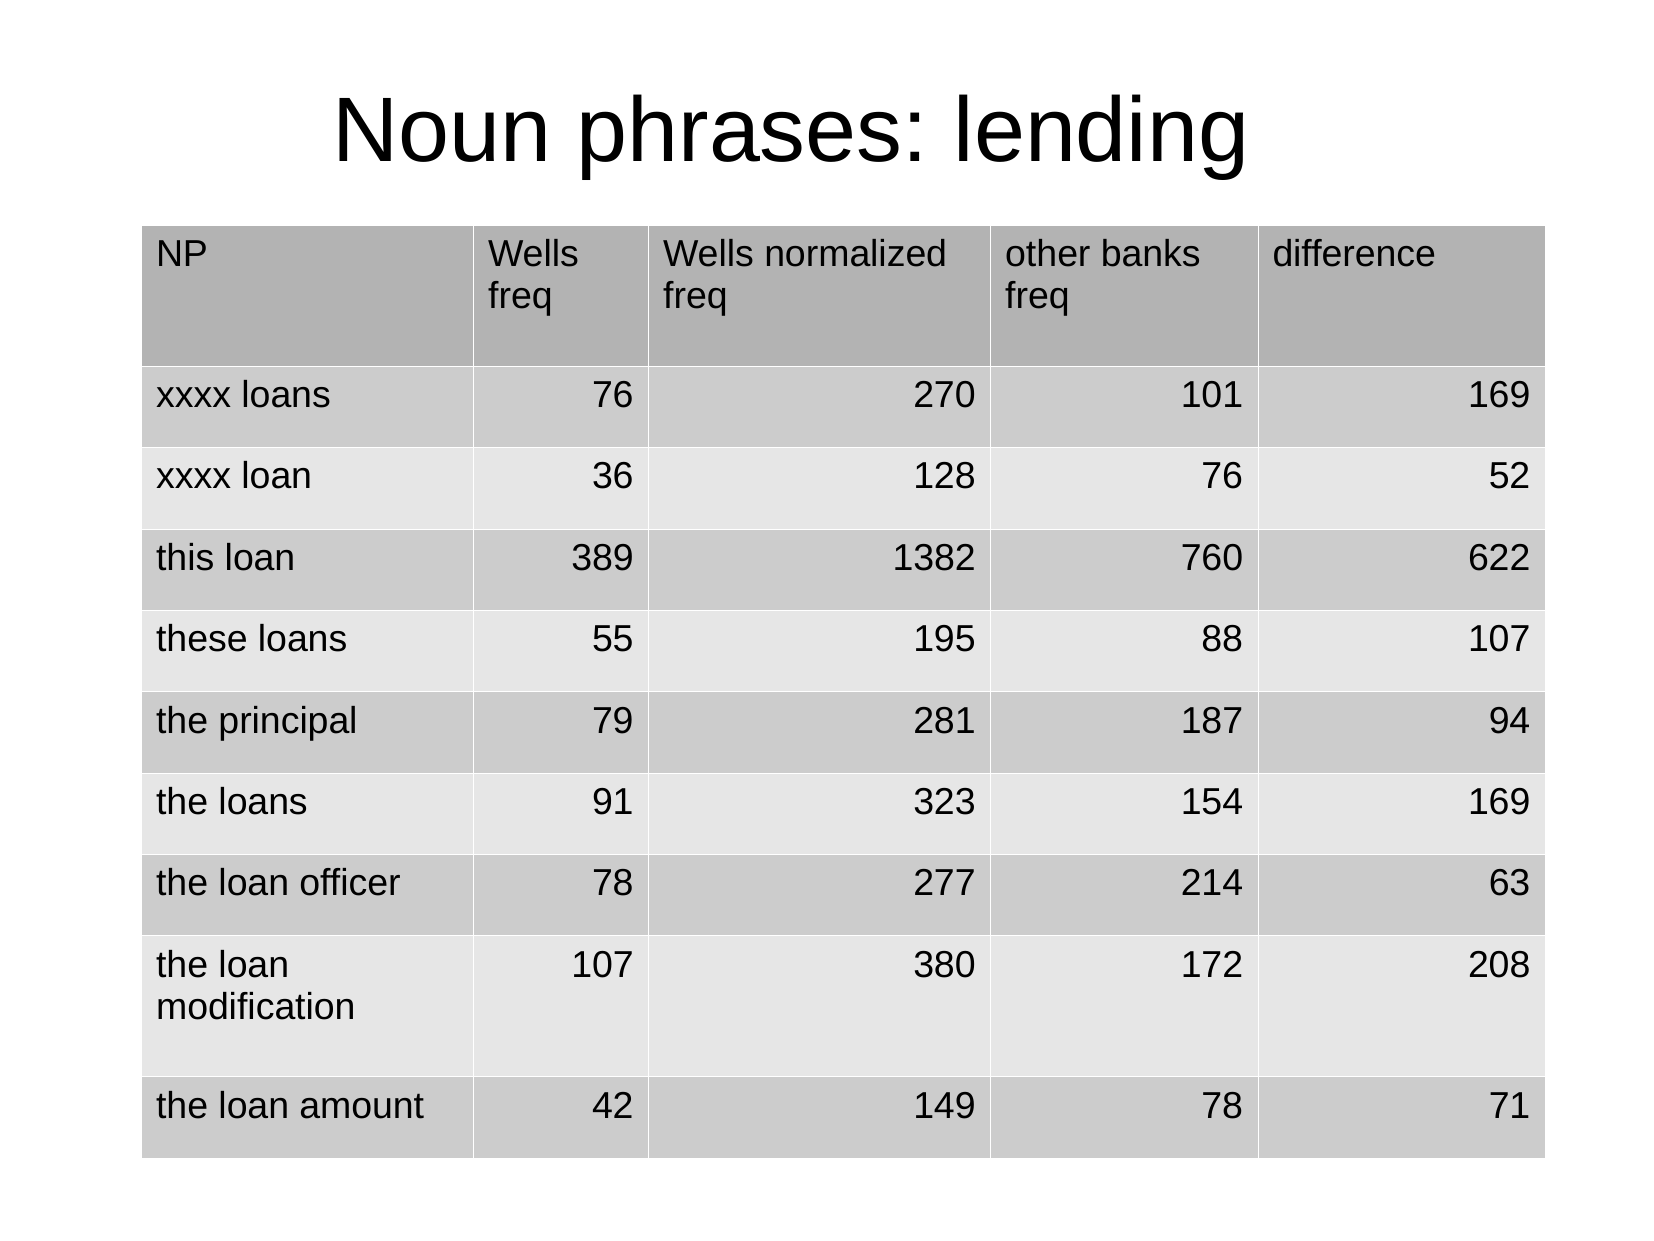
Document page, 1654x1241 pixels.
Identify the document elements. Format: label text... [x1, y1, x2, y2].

table_cell xxxx loans [142, 367, 473, 447]
table_cell these loans [142, 611, 473, 691]
table_cell the loan amount [142, 1077, 473, 1158]
table_cell 195 [649, 611, 990, 691]
table_cell 622 [1259, 530, 1545, 610]
table_cell 88 [991, 611, 1258, 691]
table_cell 101 [991, 367, 1258, 447]
table_cell 128 [649, 448, 990, 529]
table_cell 277 [649, 855, 990, 935]
table_cell 107 [474, 936, 648, 1076]
table_header NP [142, 226, 473, 366]
table_cell 1382 [649, 530, 990, 610]
table_cell 172 [991, 936, 1258, 1076]
table_cell 270 [649, 367, 990, 447]
table_cell 149 [649, 1077, 990, 1158]
table_cell this loan [142, 530, 473, 610]
table_cell 78 [474, 855, 648, 935]
table_cell 79 [474, 692, 648, 773]
table_cell 63 [1259, 855, 1545, 935]
table_cell 52 [1259, 448, 1545, 529]
table_cell 169 [1259, 367, 1545, 447]
table_cell 55 [474, 611, 648, 691]
table_cell the principal [142, 692, 473, 773]
table_header other banks freq [991, 226, 1258, 366]
table_cell the loans [142, 774, 473, 854]
table_cell 323 [649, 774, 990, 854]
table_cell 760 [991, 530, 1258, 610]
table_cell 42 [474, 1077, 648, 1158]
table_cell 169 [1259, 774, 1545, 854]
table_cell 107 [1259, 611, 1545, 691]
table_cell 78 [991, 1077, 1258, 1158]
table_cell xxxx loan [142, 448, 473, 529]
title Noun phrases: lending [82, 49, 1501, 211]
table_cell 281 [649, 692, 990, 773]
table_cell 91 [474, 774, 648, 854]
table_cell the loan officer [142, 855, 473, 935]
table_header Wells freq [474, 226, 648, 366]
table_cell 208 [1259, 936, 1545, 1076]
table_cell 76 [474, 367, 648, 447]
table_cell 389 [474, 530, 648, 610]
table_cell 71 [1259, 1077, 1545, 1158]
table_cell 94 [1259, 692, 1545, 773]
table_header difference [1259, 226, 1545, 366]
table_cell 76 [991, 448, 1258, 529]
table_cell 380 [649, 936, 990, 1076]
table_cell 154 [991, 774, 1258, 854]
table_cell 36 [474, 448, 648, 529]
table_cell the loan modification [142, 936, 473, 1076]
table_header Wells normalized freq [649, 226, 990, 366]
table_cell 214 [991, 855, 1258, 935]
table_cell 187 [991, 692, 1258, 773]
